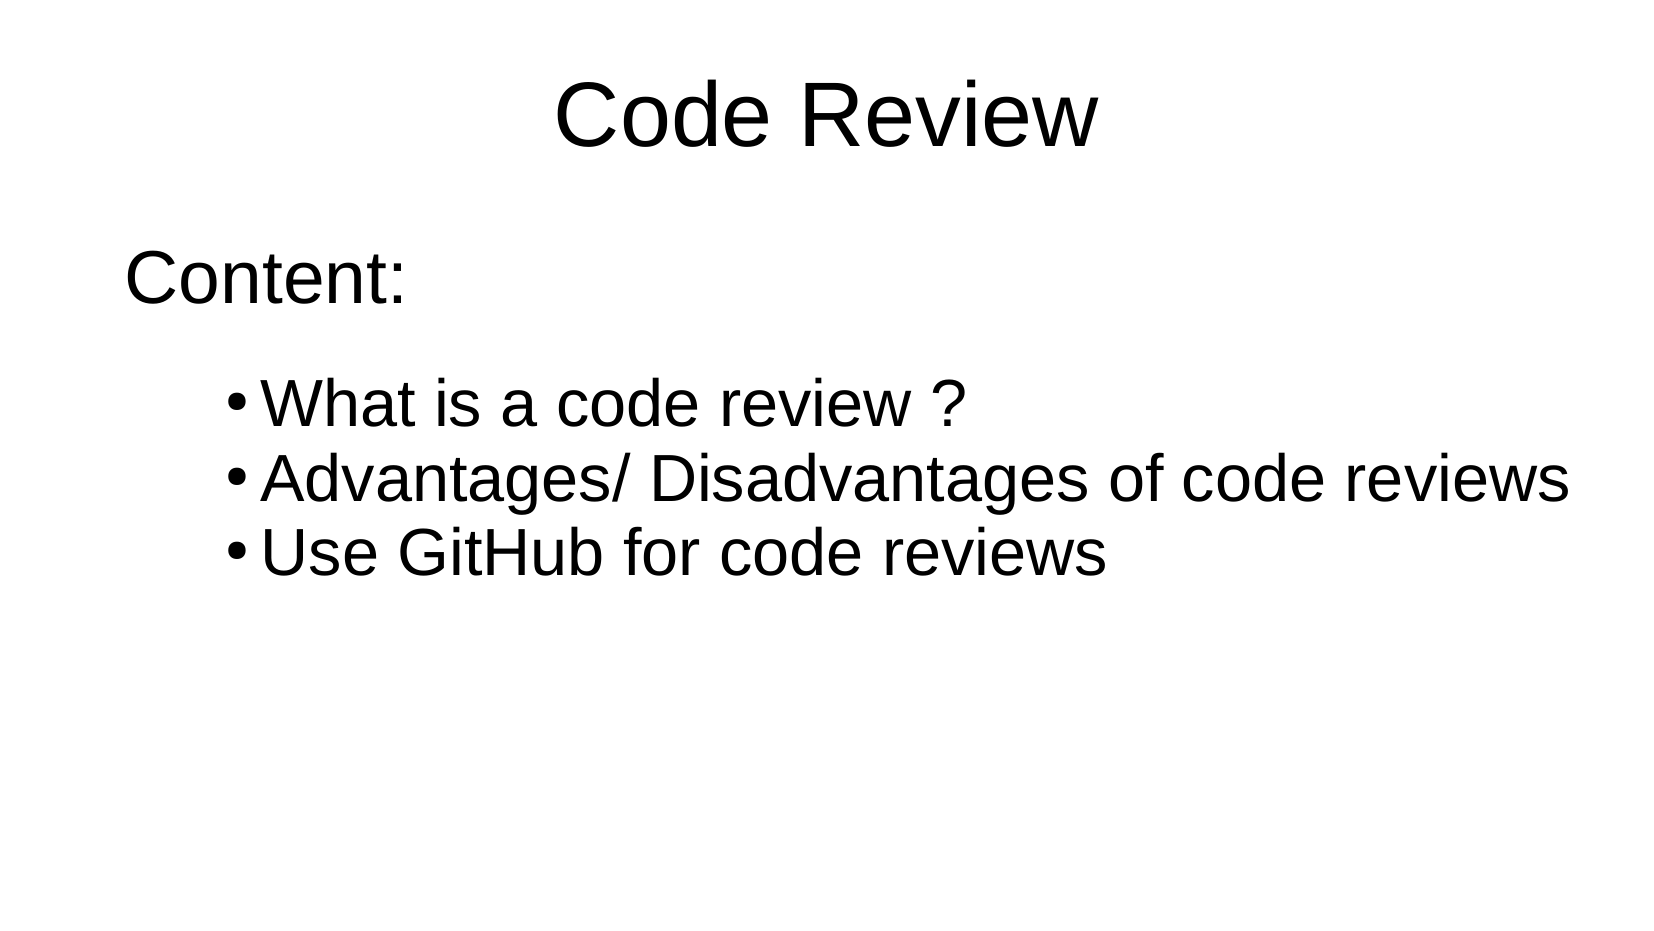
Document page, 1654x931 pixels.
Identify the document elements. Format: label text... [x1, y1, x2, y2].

text_box What is a code review ? Advantages/ Disadvantages of code reviews Use GitHub for code reviews [225, 243, 1639, 713]
title Code Review [82, 37, 1571, 193]
subtitle Content: [82, 217, 451, 338]
